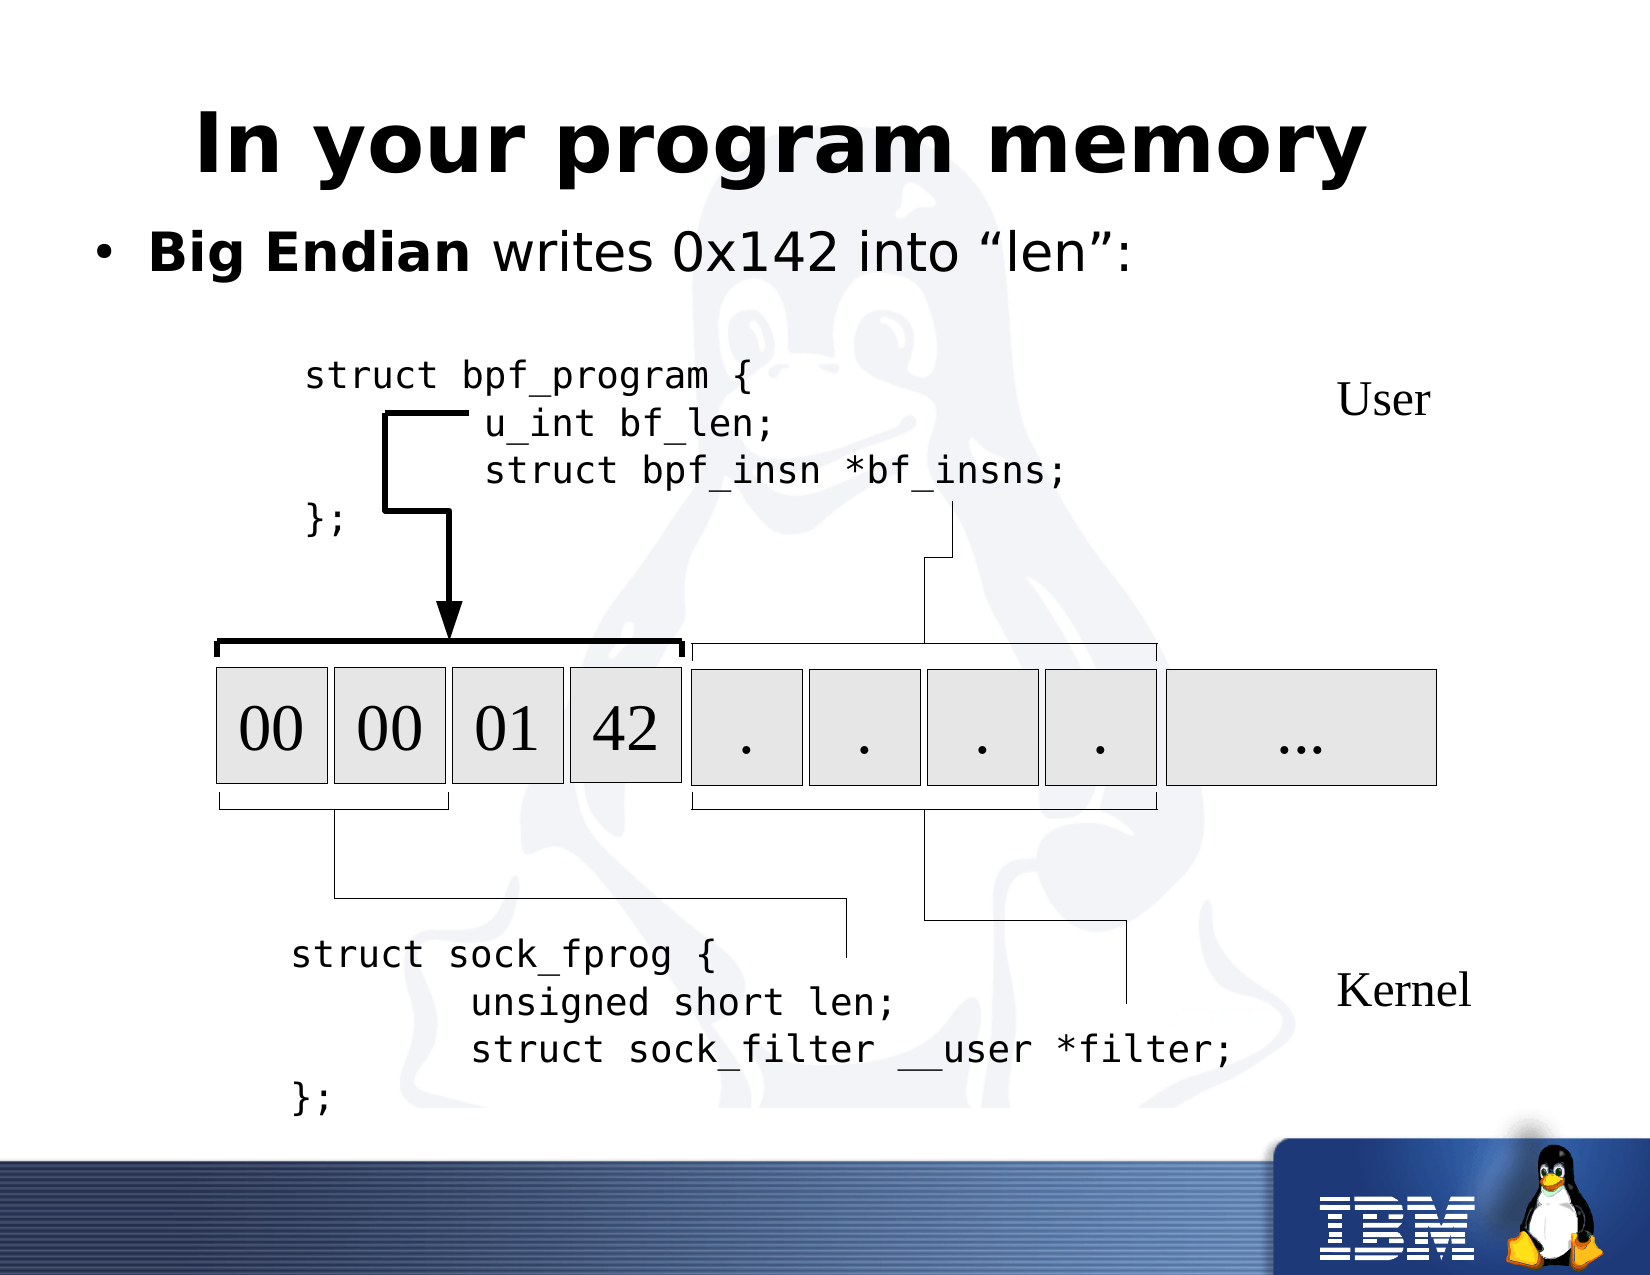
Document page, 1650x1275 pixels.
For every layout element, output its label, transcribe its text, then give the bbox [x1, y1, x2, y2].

text_box 00 [216, 667, 328, 784]
text_box 42 [570, 667, 682, 783]
text_box . [691, 669, 803, 786]
text_box struct sock_fprog { unsigned short len; struct sock_filter __user *filter; }; [290, 929, 1241, 1115]
text_box Kernel [1336, 957, 1473, 1013]
text_box ... [1166, 669, 1437, 786]
text_box struct bpf_program { u_int bf_len; struct bpf_insn *bf_insns; }; [303, 350, 1102, 583]
title In your program memory [76, 76, 1457, 211]
list Big Endian writes 0x142 into “len”: [76, 221, 1457, 366]
text_box . [809, 669, 921, 786]
text_box . [1045, 669, 1157, 786]
text_box . [927, 669, 1039, 786]
text_box 00 [334, 667, 446, 784]
text_box 01 [452, 667, 564, 784]
text_box User [1336, 366, 1432, 423]
